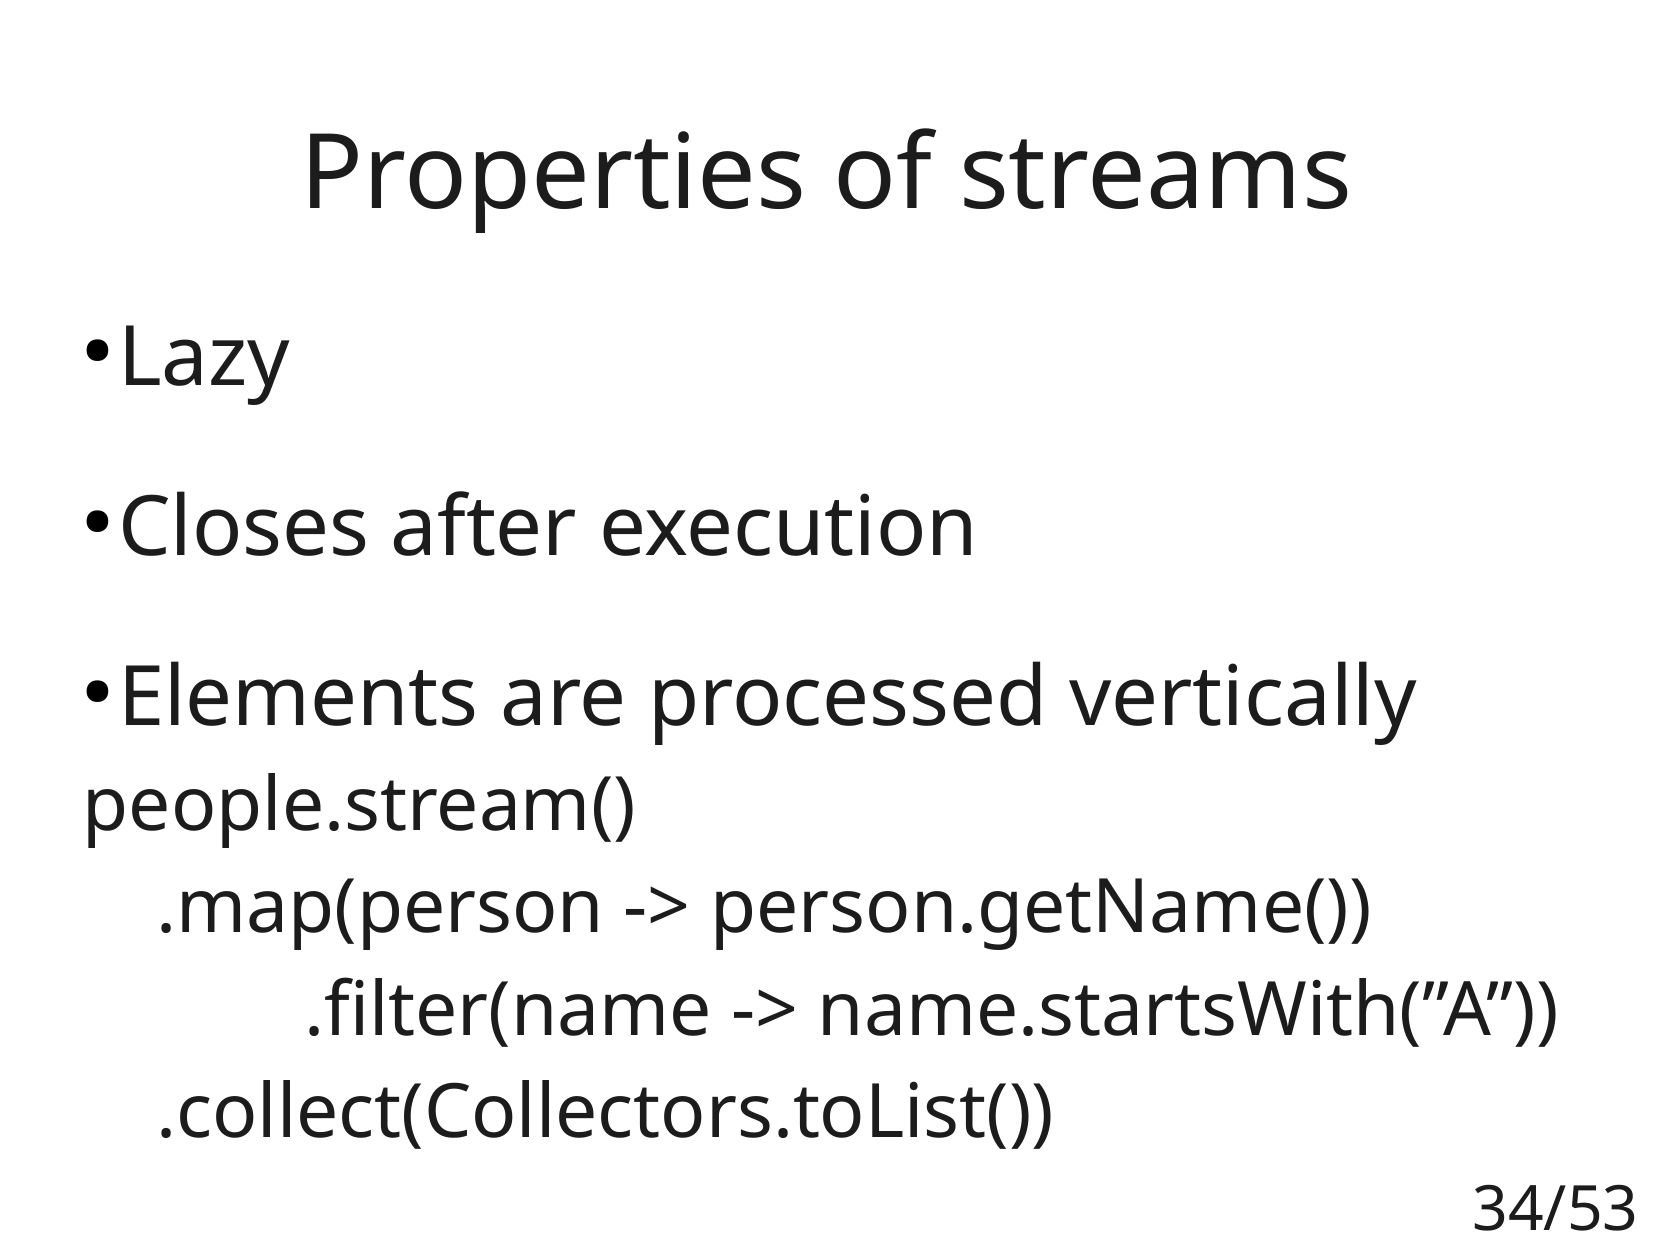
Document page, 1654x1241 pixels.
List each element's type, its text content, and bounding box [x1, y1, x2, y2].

subtitle Lazy Closes after execution Elements are processed vertically people.stream() .map(person -> person.getName()) .filter(name -> name.startsWith(”A”)) .collect(Collectors.toList()) [82, 268, 1571, 1131]
title Properties of streams [82, 64, 1571, 268]
text_box <numer>/53 [1071, 1155, 1654, 1241]
